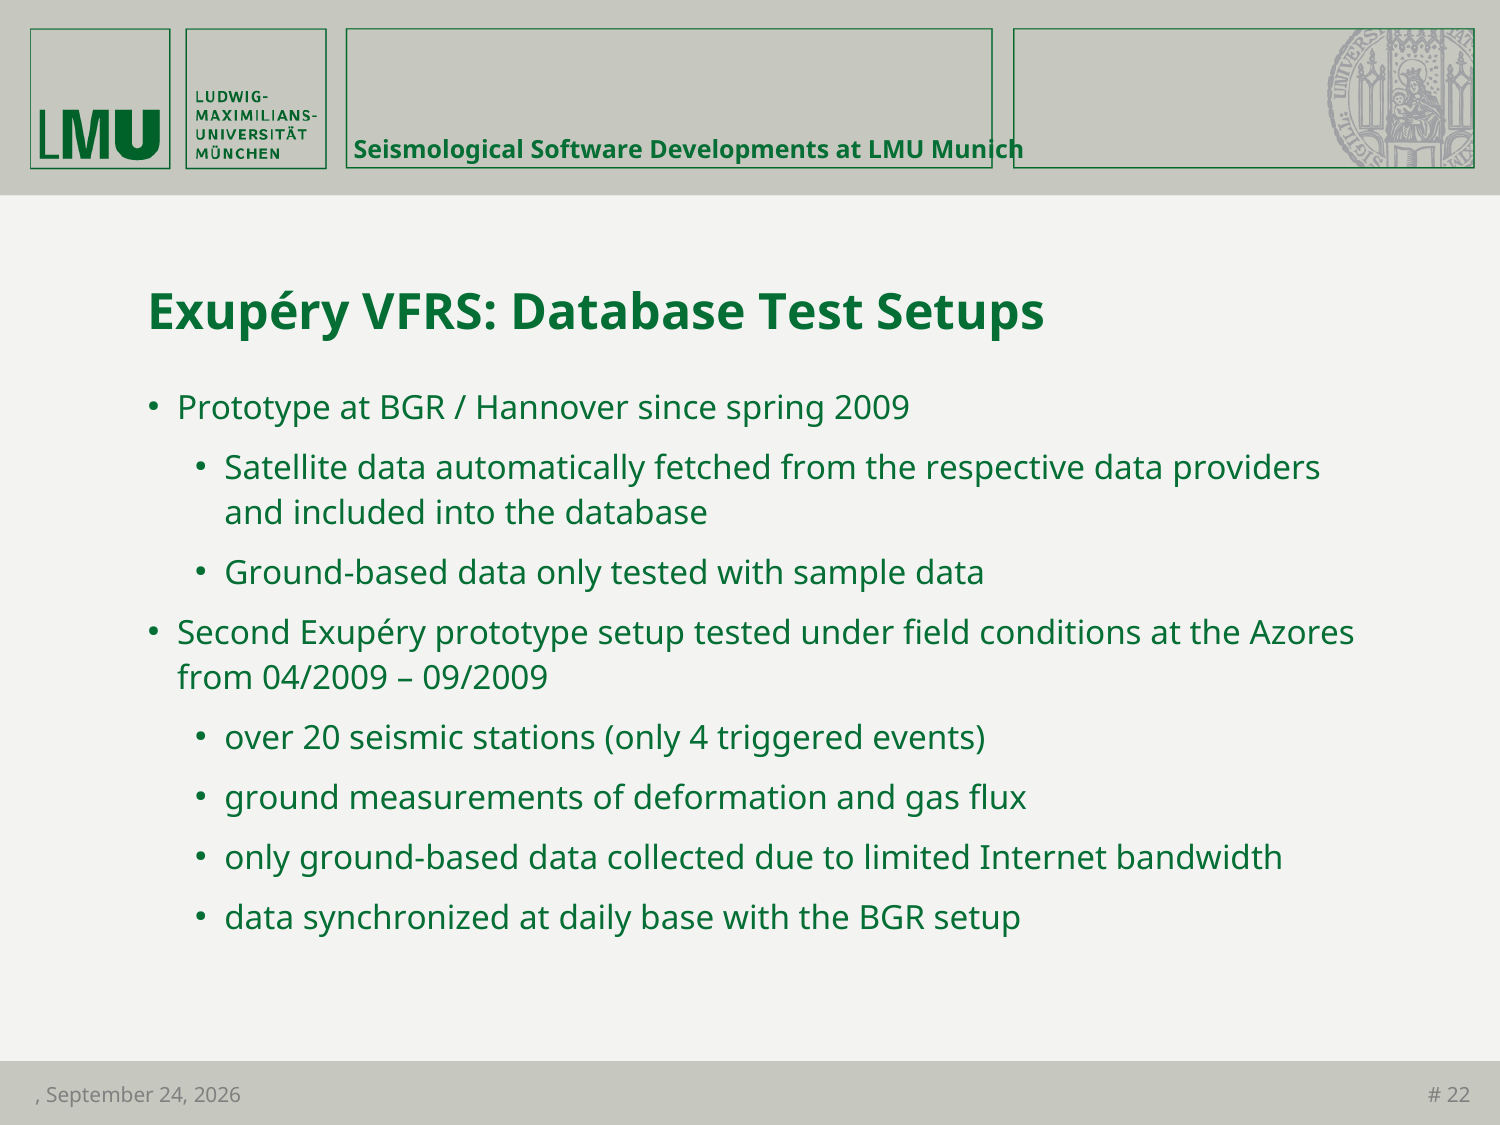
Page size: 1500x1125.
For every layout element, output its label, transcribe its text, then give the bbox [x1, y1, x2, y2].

title Exupéry VFRS: Database Test Setups [147, 265, 1359, 355]
list Prototype at BGR / Hannover since spring 2009 Satellite data automatically fetched from the respective data providers and included into the database Ground-based data only tested with sample data Second Exupéry prototype setup tested under field conditions at the Azores from 04/2009 – 09/2009 over 20 seismic stations (only 4 triggered events) ground measurements of deformation and gas flux only ground-based data collected due to limited Internet bandwidth data synchronized at daily base with the BGR setup [147, 383, 1359, 990]
picture [0, 0, 1500, 1125]
